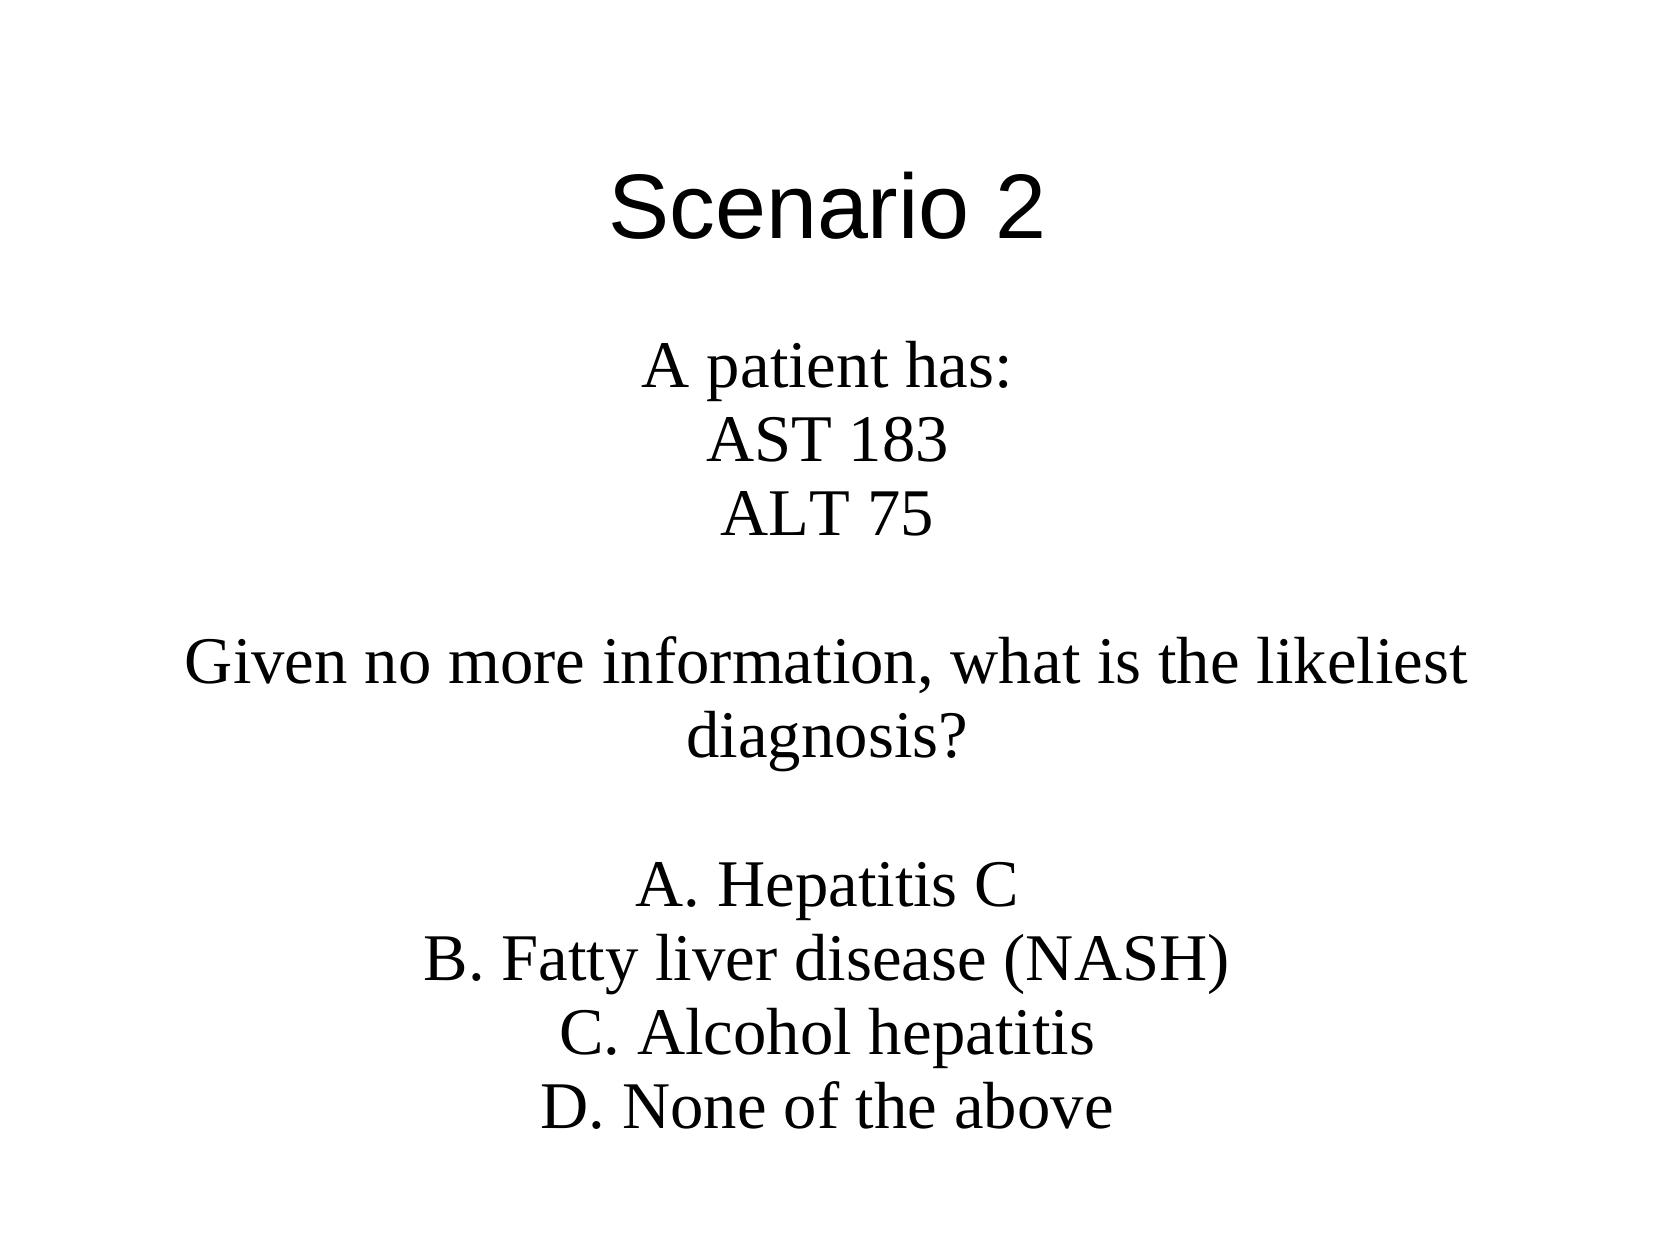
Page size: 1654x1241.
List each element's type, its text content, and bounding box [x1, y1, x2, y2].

subtitle A patient has: AST 183 ALT 75 Given no more information, what is the likeliest diagnosis? A. Hepatitis C B. Fatty liver disease (NASH) C. Alcohol hepatitis D. None of the above [121, 291, 1534, 1180]
title Scenario 2 [121, 102, 1534, 291]
